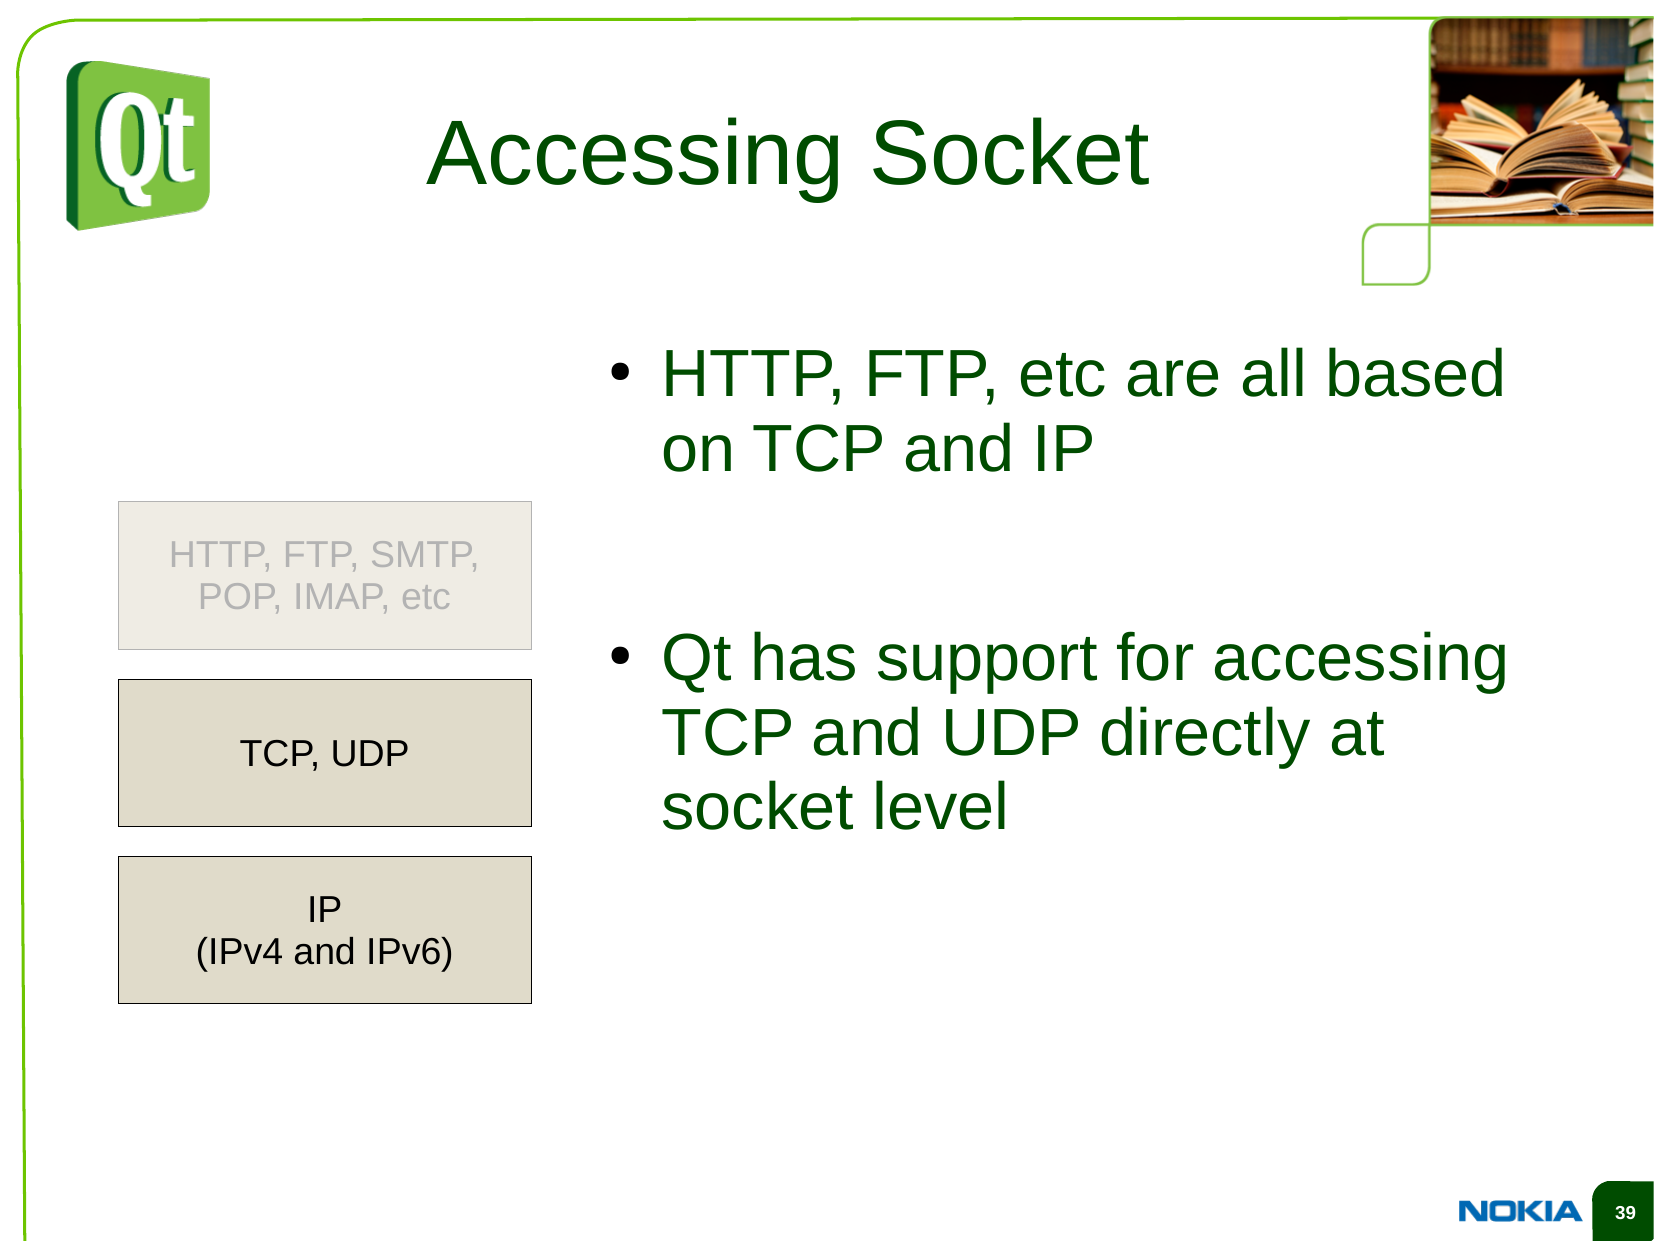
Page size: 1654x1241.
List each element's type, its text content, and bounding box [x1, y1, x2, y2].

picture [66, 61, 210, 231]
picture [1338, 5, 1654, 306]
title Accessing Socket [251, 56, 1327, 250]
list HTTP, FTP, etc are all based on TCP and IP Qt has support for accessing TCP and UDP directly at socket level [590, 336, 1571, 1085]
text_box HTTP, FTP, SMTP, POP, IMAP, etc [118, 501, 532, 650]
text_box IP (IPv4 and IPv6) [118, 856, 532, 1004]
text_box TCP, UDP [118, 679, 532, 827]
picture [1459, 1200, 1583, 1222]
